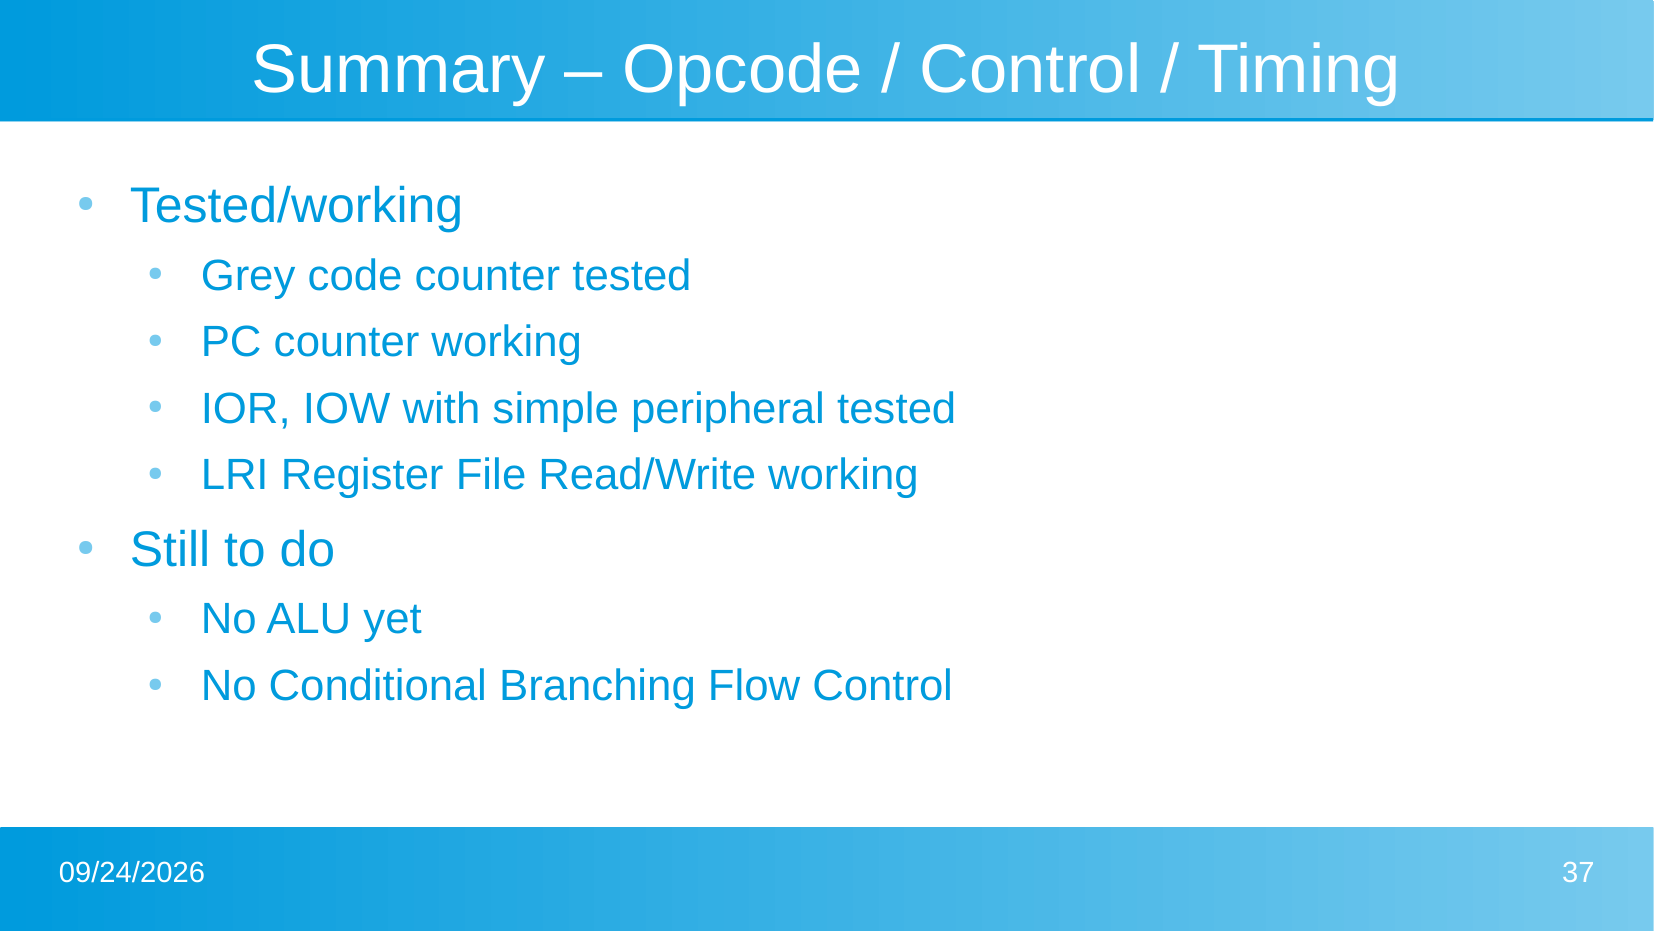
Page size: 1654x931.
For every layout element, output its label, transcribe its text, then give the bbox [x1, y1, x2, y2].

list Tested/working Grey code counter tested PC counter working IOR, IOW with simple peripheral tested LRI Register File Read/Write working Still to do No ALU yet No Conditional Branching Flow Control [59, 177, 1595, 768]
title Summary – Opcode / Control / Timing [59, 29, 1595, 108]
